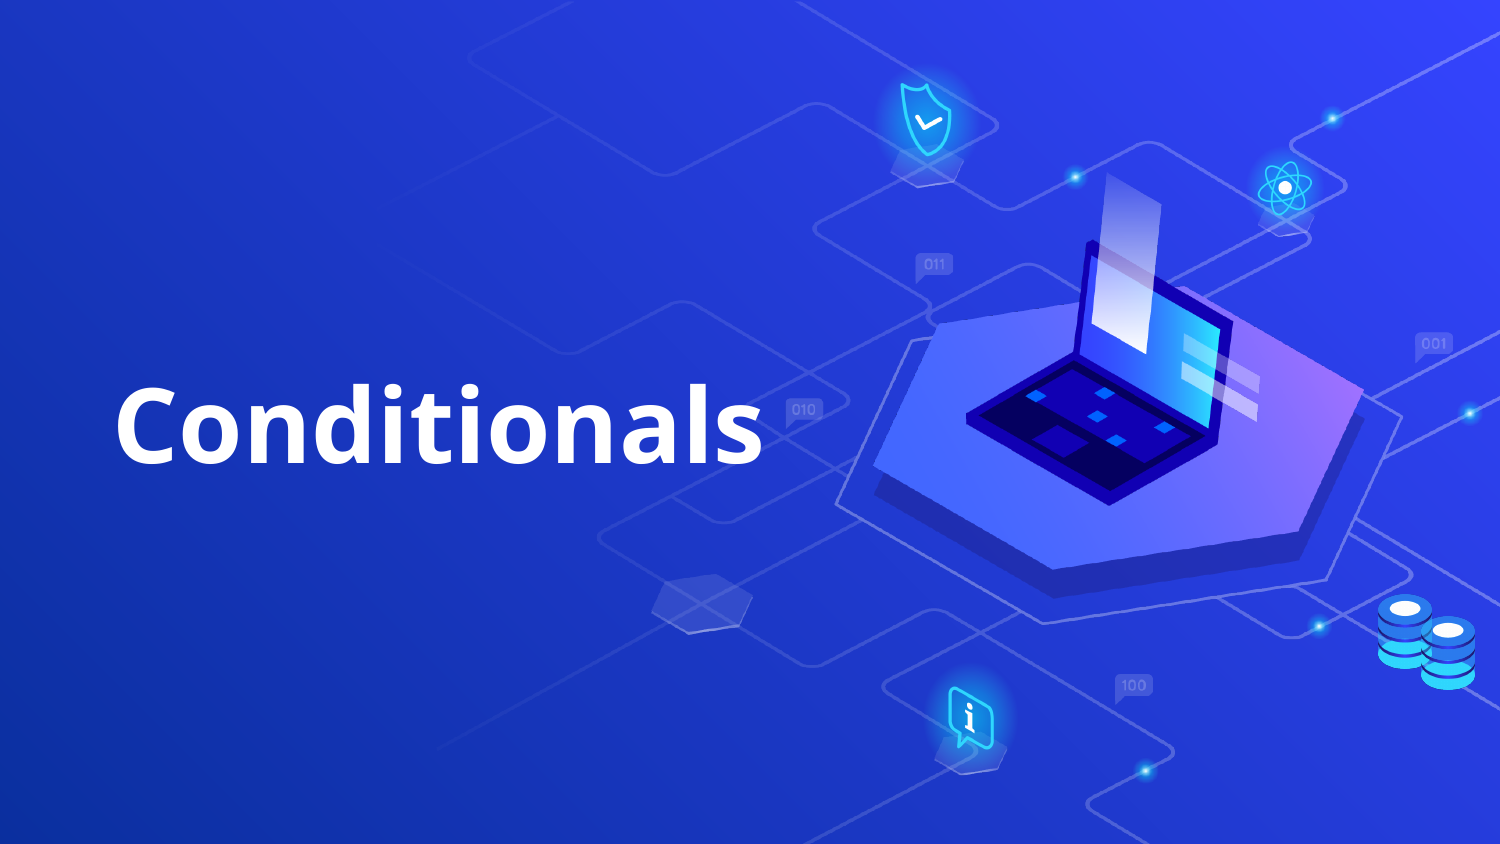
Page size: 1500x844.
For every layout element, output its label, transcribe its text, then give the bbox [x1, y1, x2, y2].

picture [0, 0, 1500, 844]
text_box Conditionals [112, 326, 857, 517]
